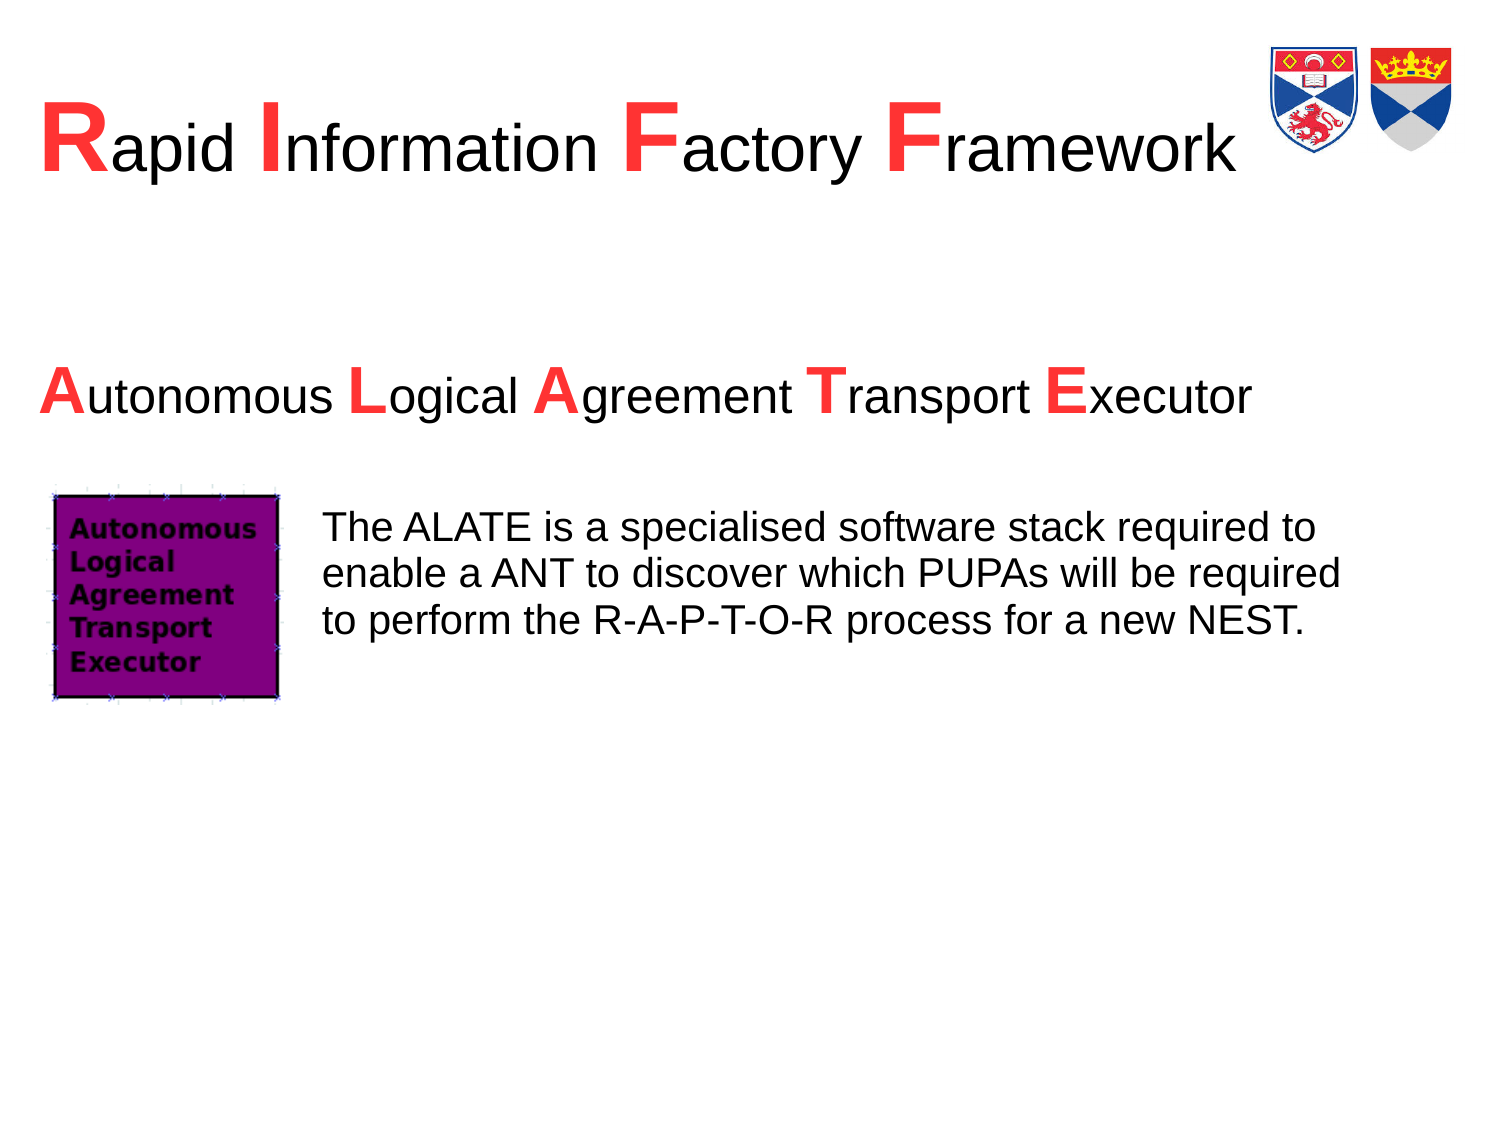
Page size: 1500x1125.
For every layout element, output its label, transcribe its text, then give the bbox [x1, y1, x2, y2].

text_box Autonomous Logical Agreement Transport Executor [23, 345, 1458, 438]
text_box Rapid Information Factory Framework [23, 73, 1269, 201]
text_box The ALATE is a specialised software stack required to enable a ANT to discover which PUPAs will be required to perform the R-A-P-T-O-R process for a new NEST. [307, 496, 1394, 827]
picture [46, 484, 284, 705]
picture [1268, 45, 1465, 154]
